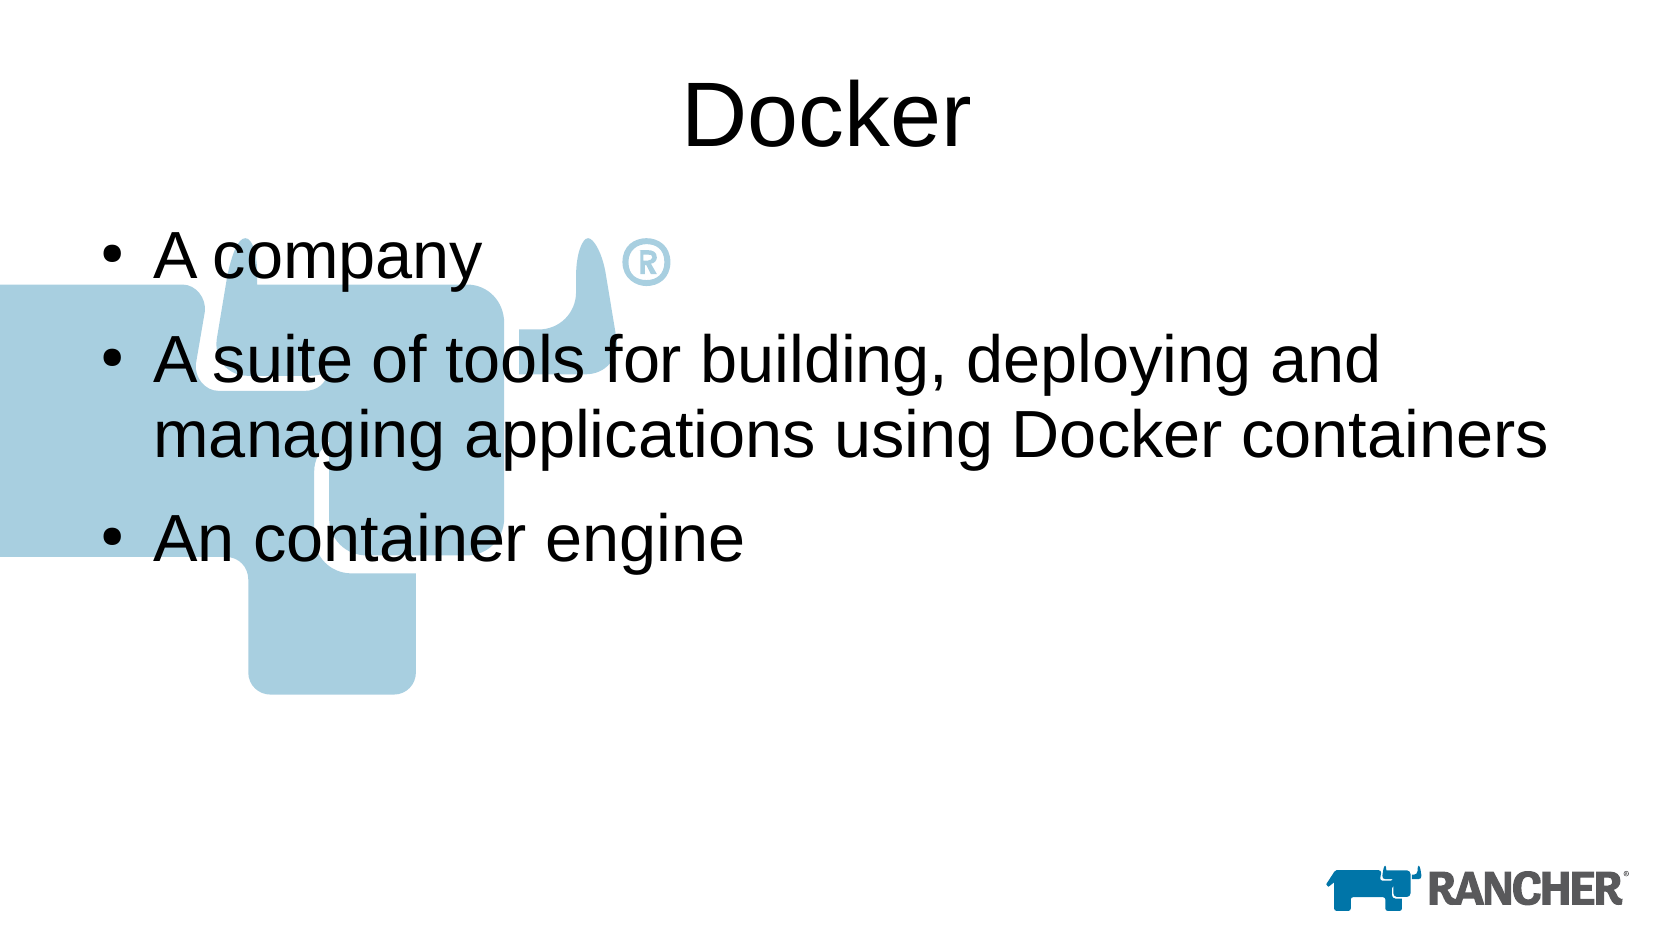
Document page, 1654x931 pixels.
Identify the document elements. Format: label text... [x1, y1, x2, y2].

title Docker [82, 37, 1571, 193]
list A company A suite of tools for building, deploying and managing applications using Docker containers An container engine [82, 217, 1571, 758]
